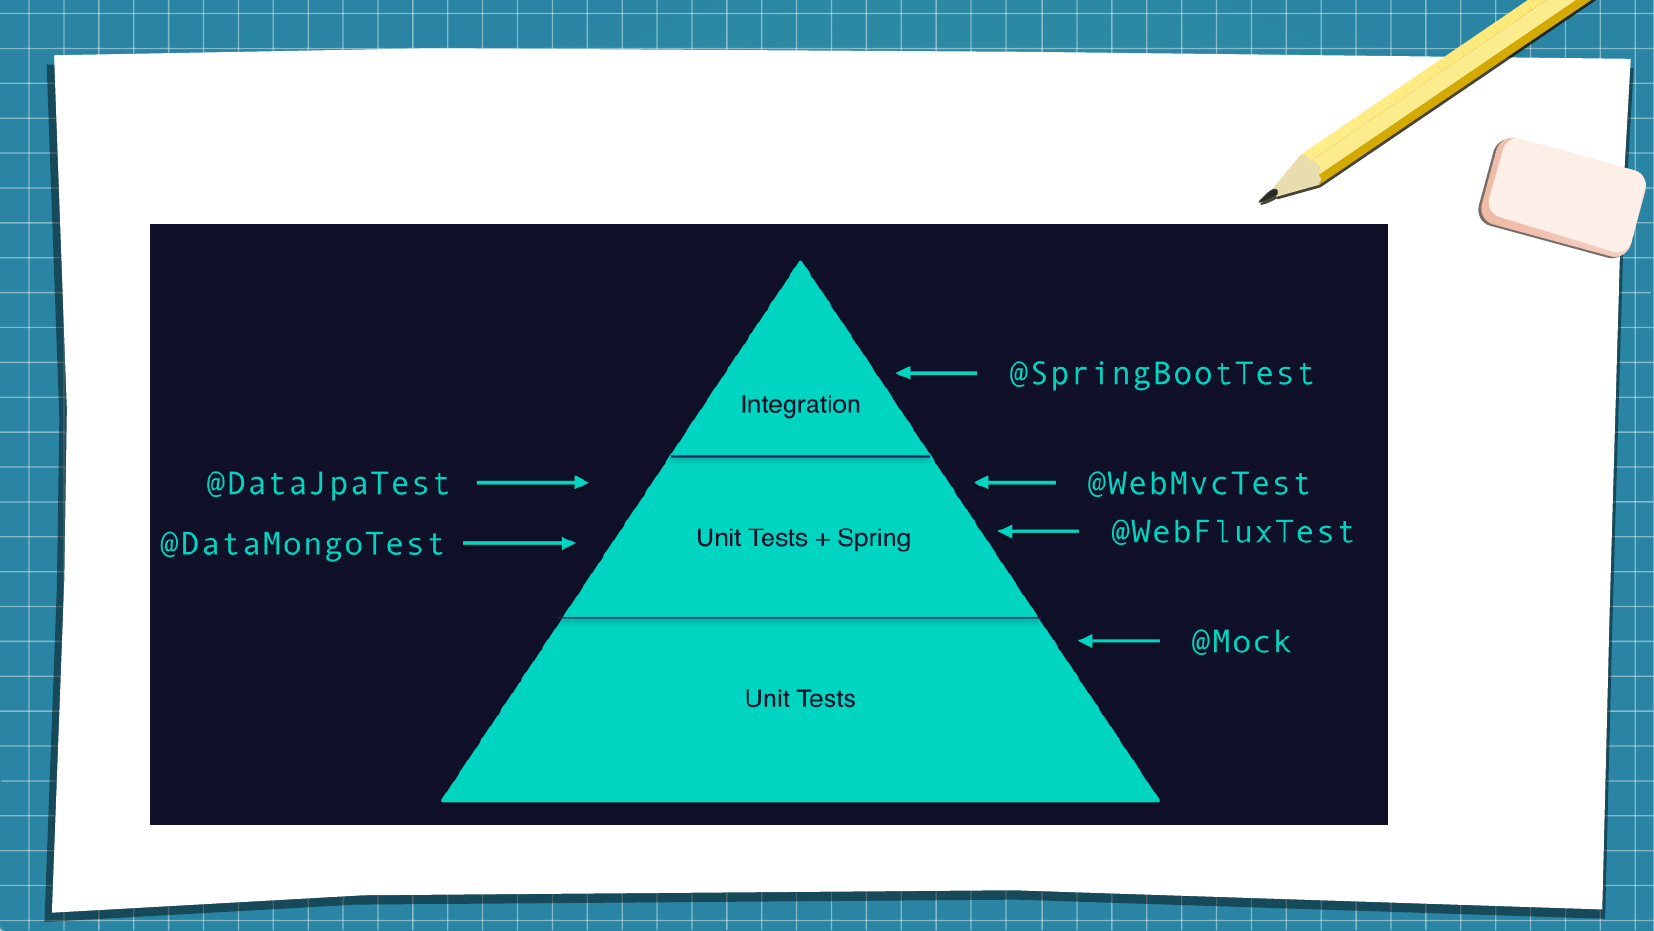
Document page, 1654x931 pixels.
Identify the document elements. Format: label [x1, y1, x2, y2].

picture [150, 224, 1388, 826]
